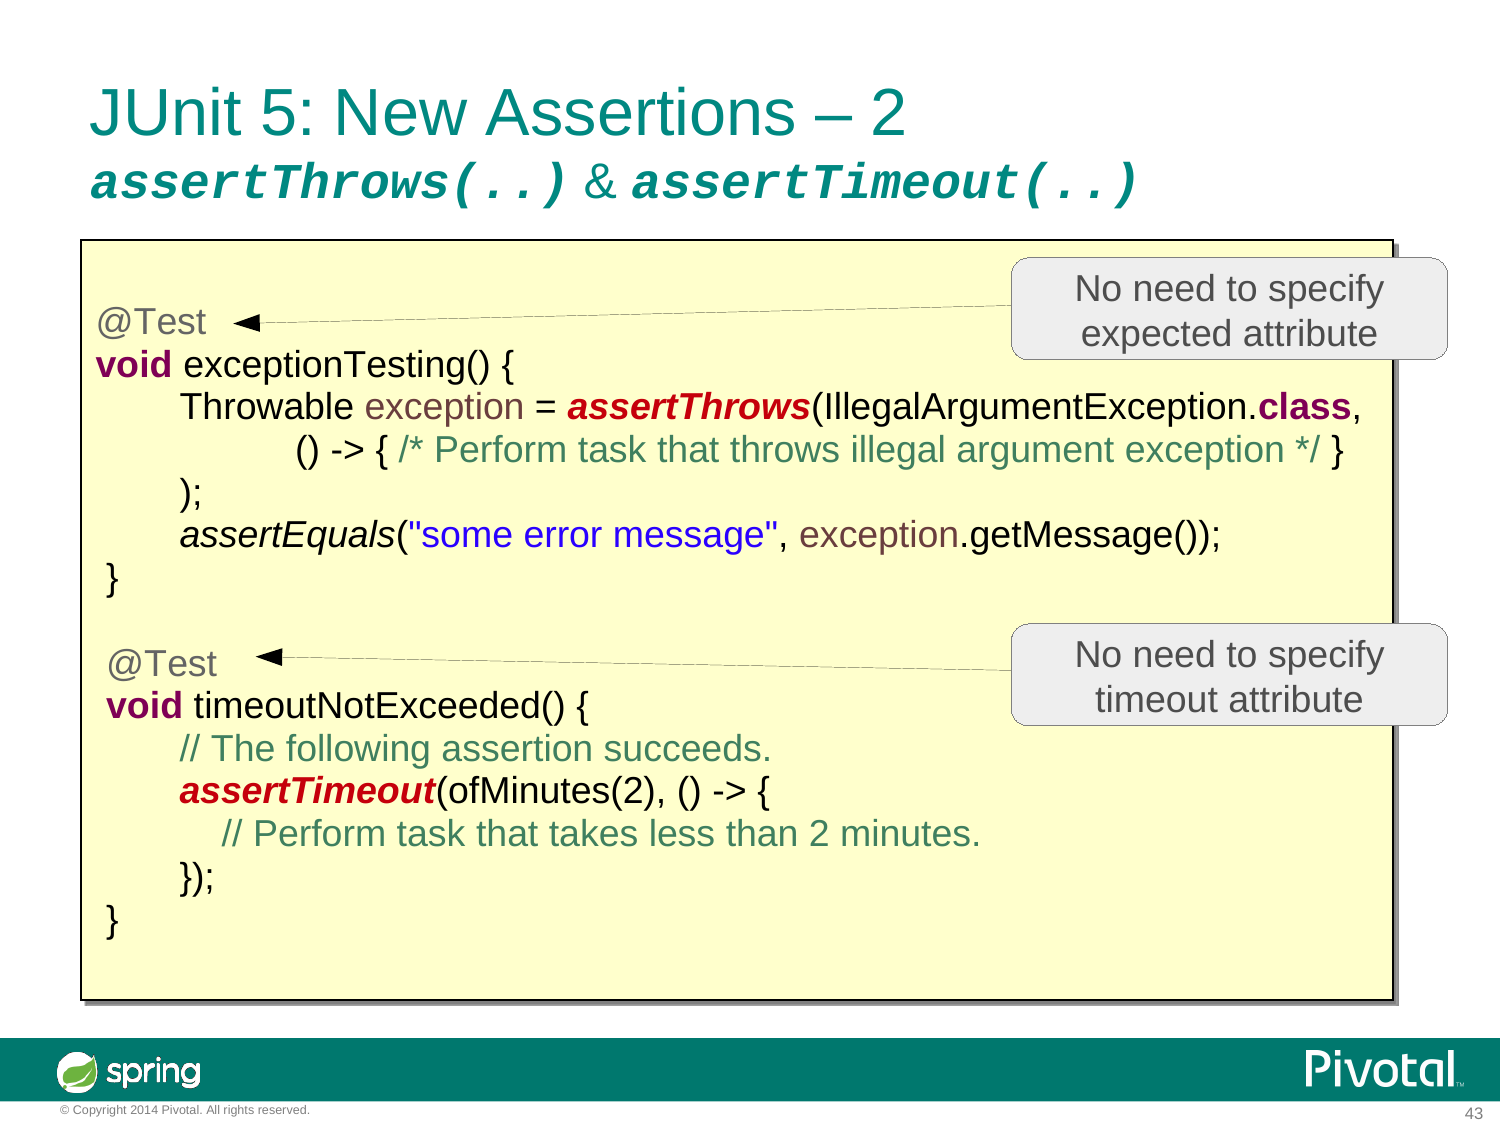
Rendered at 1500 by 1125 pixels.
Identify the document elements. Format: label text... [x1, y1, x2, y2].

title JUnit 5: New Assertions – 2 assertThrows(..) & assertTimeout(..) [75, 45, 1426, 233]
text_box No need to specify timeout attribute [1011, 623, 1448, 726]
list @Test void exceptionTesting() { Throwable exception = assertThrows(IllegalArgumentException.class, () -> { /* Perform task that throws illegal argument exception */ } ); assertEquals("some error message", exception.getMessage()); } @Test void timeoutNotExceeded() { // The following assertion succeeds. assertTimeout(ofMinutes(2), () -> { // Perform task that takes less than 2 minutes. }); } [80, 240, 1394, 1001]
picture [1306, 1050, 1464, 1087]
picture [32, 1041, 210, 1103]
text_box No need to specify expected attribute [1011, 257, 1448, 360]
